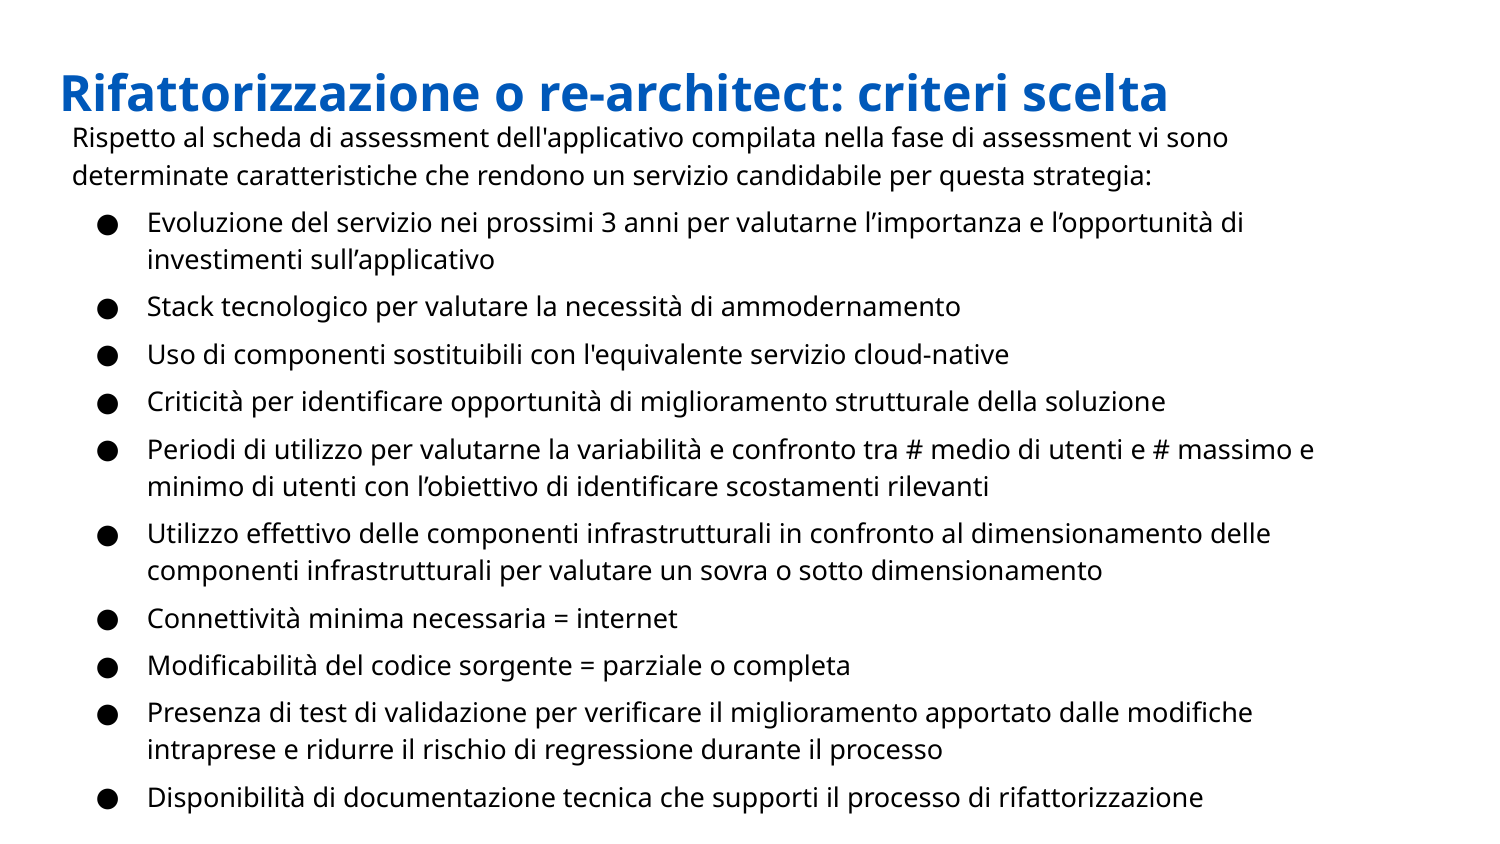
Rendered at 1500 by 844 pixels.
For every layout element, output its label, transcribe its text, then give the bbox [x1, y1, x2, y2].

title Rifattorizzazione o re-architect: criteri scelta [44, 46, 1453, 141]
text_box Rispetto al scheda di assessment dell'applicativo compilata nella fase di assessment vi sono determinate caratteristiche che rendono un servizio candidabile per questa strategia: Evoluzione del servizio nei prossimi 3 anni per valutarne l’importanza e l’opportunità di investimenti sull’applicativo Stack tecnologico per valutare la necessità di ammodernamento Uso di componenti sostituibili con l'equivalente servizio cloud-native Criticità per identificare opportunità di miglioramento strutturale della soluzione Periodi di utilizzo per valutarne la variabilità e confronto tra # medio di utenti e # massimo e minimo di utenti con l’obiettivo di identificare scostamenti rilevanti Utilizzo effettivo delle componenti infrastrutturali in confronto al dimensionamento delle componenti infrastrutturali per valutare un sovra o sotto dimensionamento Connettività minima necessaria = internet Modificabilità del codice sorgente = parziale o completa Presenza di test di validazione per verificare il miglioramento apportato dalle modifiche intraprese e ridurre il rischio di regressione durante il processo Disponibilità di documentazione tecnica che supporti il processo di rifattorizzazione [56, 100, 1390, 779]
